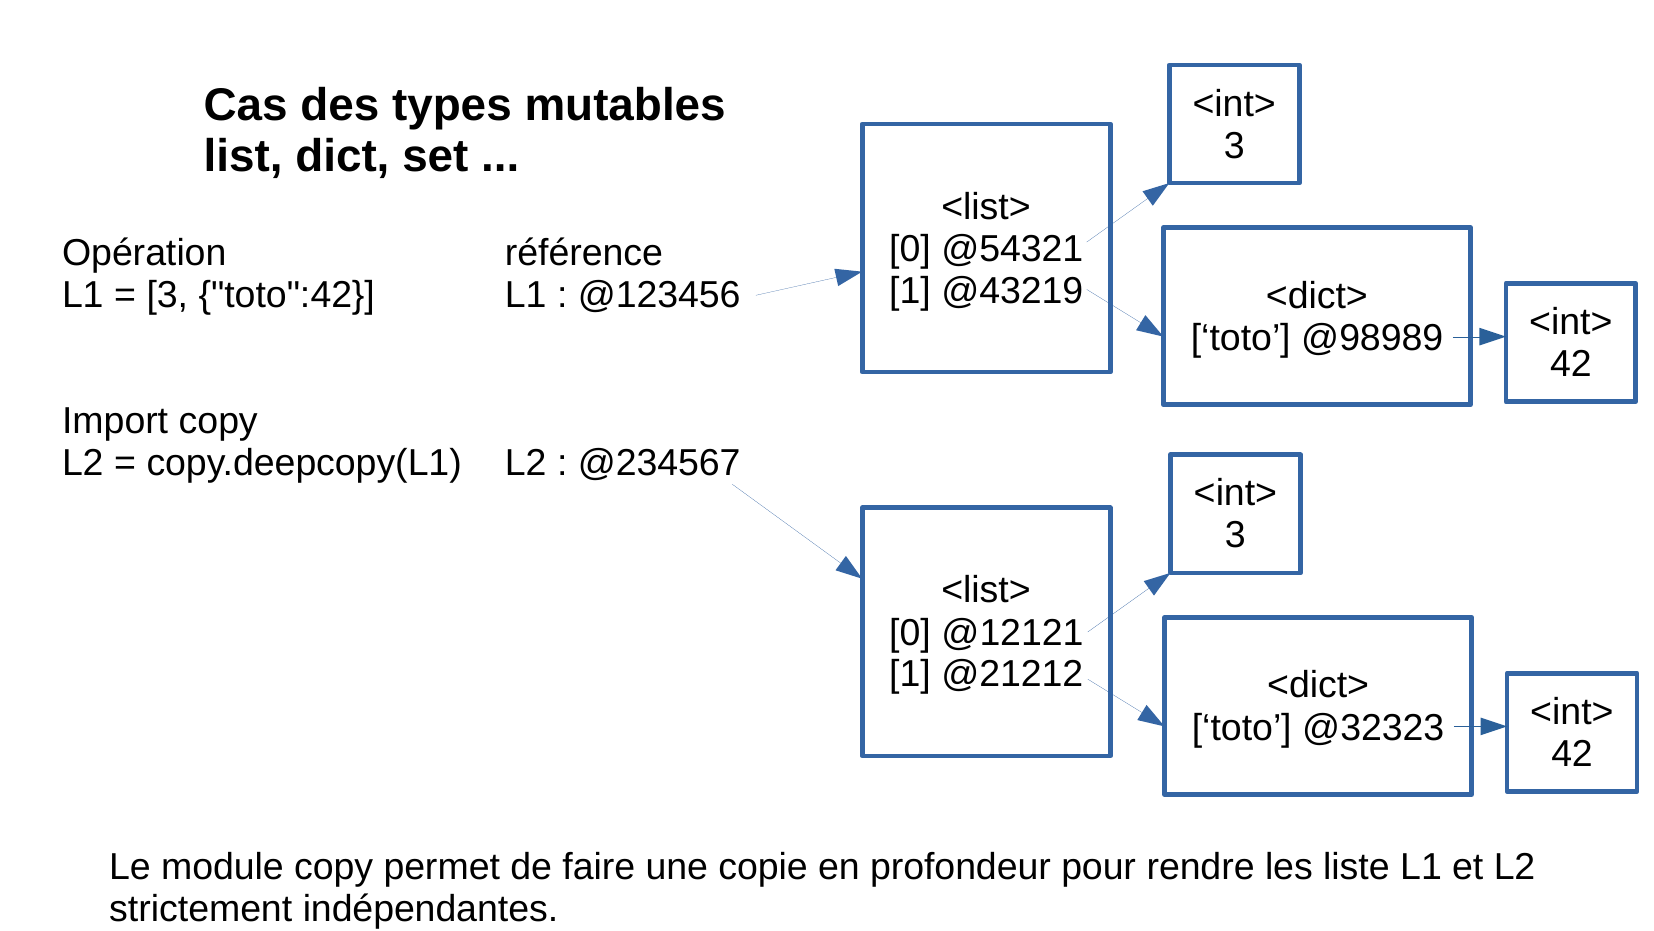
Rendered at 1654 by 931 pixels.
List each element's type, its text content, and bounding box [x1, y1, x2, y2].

text_box Cas des types mutables list, dict, set ... [188, 71, 741, 189]
text_box Opération référence L1 = [3, {"toto":42}] L1 : @123456 Import copy L2 = copy.deepcopy(L1) L2 : @234567 [47, 224, 1004, 610]
text_box <int> 42 [1505, 283, 1636, 402]
text_box <int> 42 [1507, 673, 1638, 792]
text_box <int> 3 [1169, 64, 1300, 184]
text_box <list> [0] @12121 [1] @21212 [862, 507, 1111, 756]
text_box <dict> [‘toto’] @32323 [1164, 617, 1472, 795]
text_box <int> 3 [1170, 454, 1301, 573]
text_box Le module copy permet de faire une copie en profondeur pour rendre les liste L1 et L2 strictement indépendantes. [94, 838, 1562, 931]
text_box <dict> [‘toto’] @98989 [1163, 227, 1471, 405]
text_box <list> [0] @54321 [1] @43219 [862, 124, 1111, 373]
